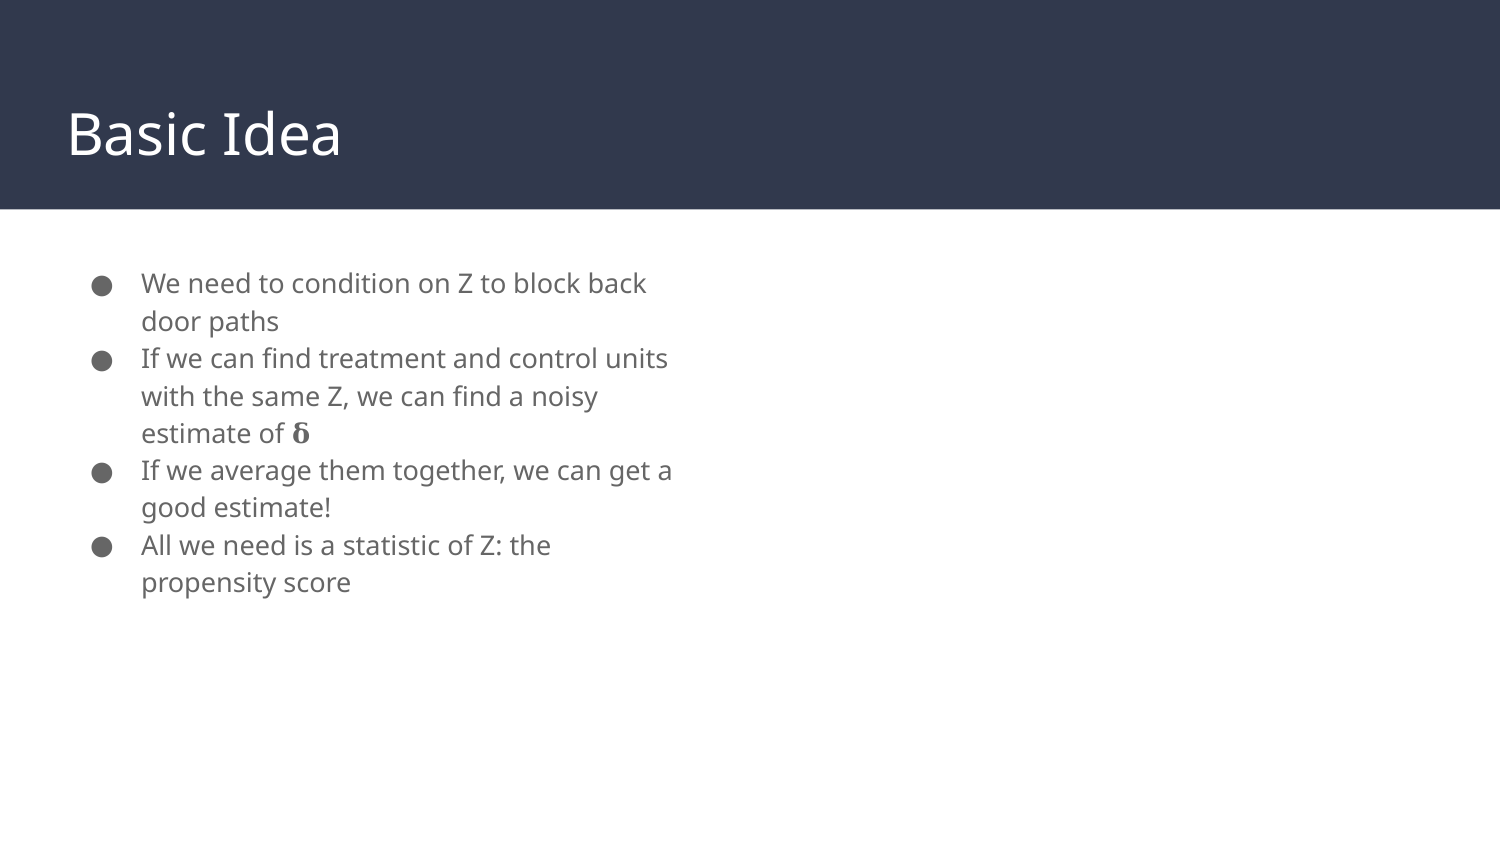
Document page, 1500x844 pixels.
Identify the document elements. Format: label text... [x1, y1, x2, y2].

list We need to condition on Z to block back door paths If we can find treatment and control units with the same Z, we can find a noisy estimate of 𝛅 If we average them together, we can get a good estimate! All we need is a statistic of Z: the propensity score [51, 247, 708, 752]
title Basic Idea [51, 82, 1449, 185]
